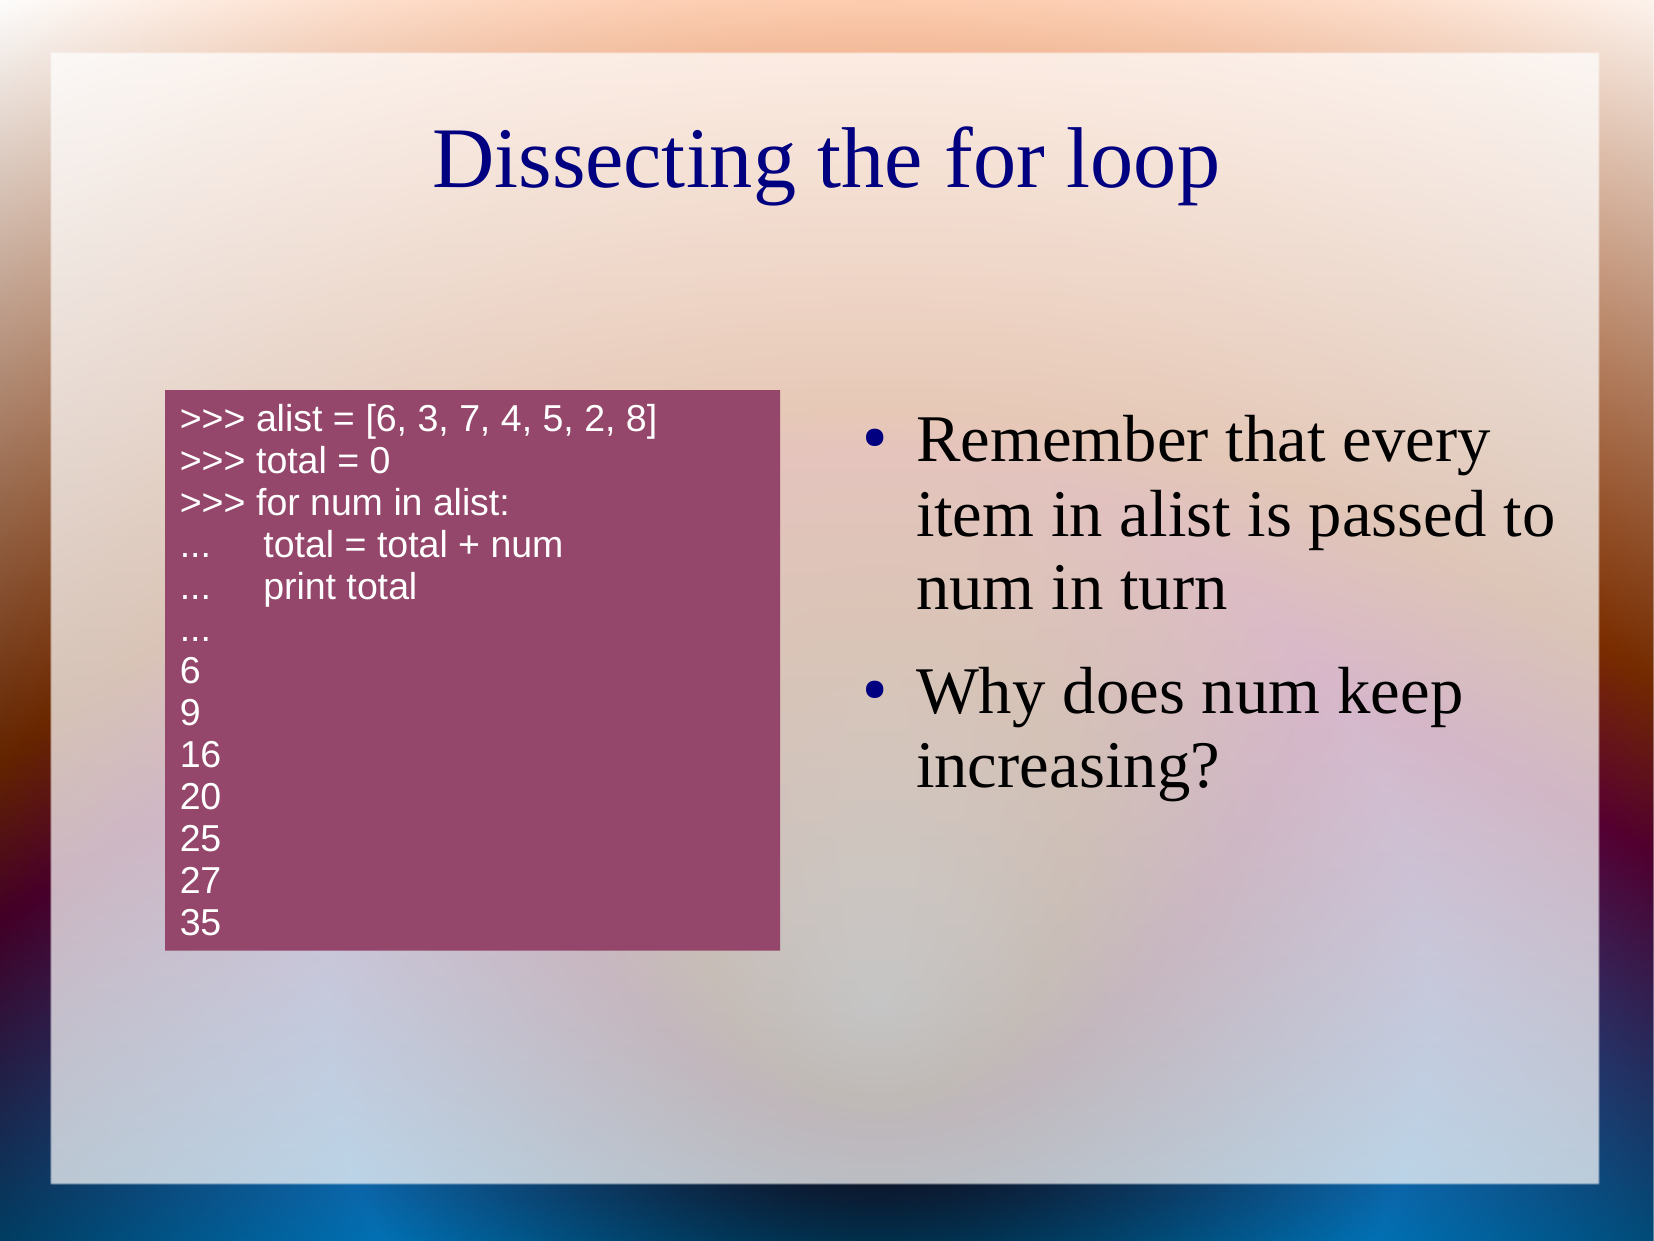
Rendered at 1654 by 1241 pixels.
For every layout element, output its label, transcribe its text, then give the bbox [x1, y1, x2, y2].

picture [0, 0, 1654, 1241]
text_box >>> alist = [6, 3, 7, 4, 5, 2, 8] >>> total = 0 >>> for num in alist: ... total = total + num ... print total ... 6 9 16 20 25 27 35 [165, 390, 781, 951]
title Dissecting the for loop [82, 55, 1571, 263]
list Remember that every item in alist is passed to num in turn Why does num keep increasing? [845, 402, 1572, 1122]
